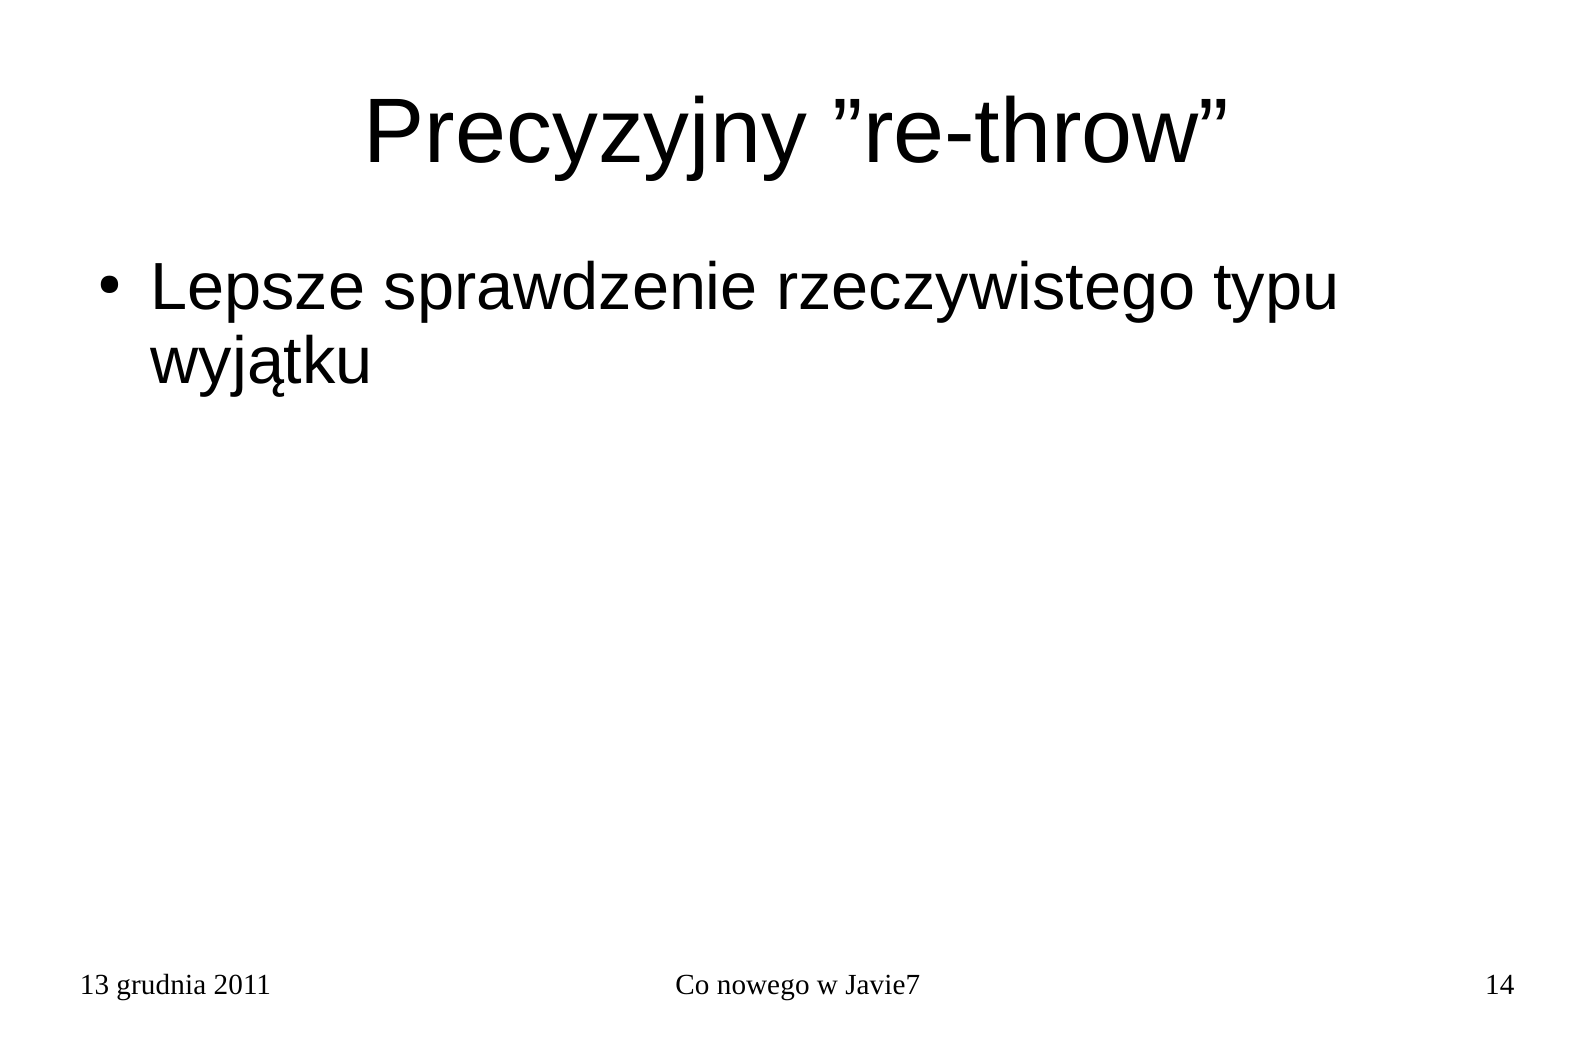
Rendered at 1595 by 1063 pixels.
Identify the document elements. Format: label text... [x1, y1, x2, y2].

title Precyzyjny ”re-throw” [79, 42, 1515, 220]
list Lepsze sprawdzenie rzeczywistego typu wyjątku [79, 248, 1501, 579]
